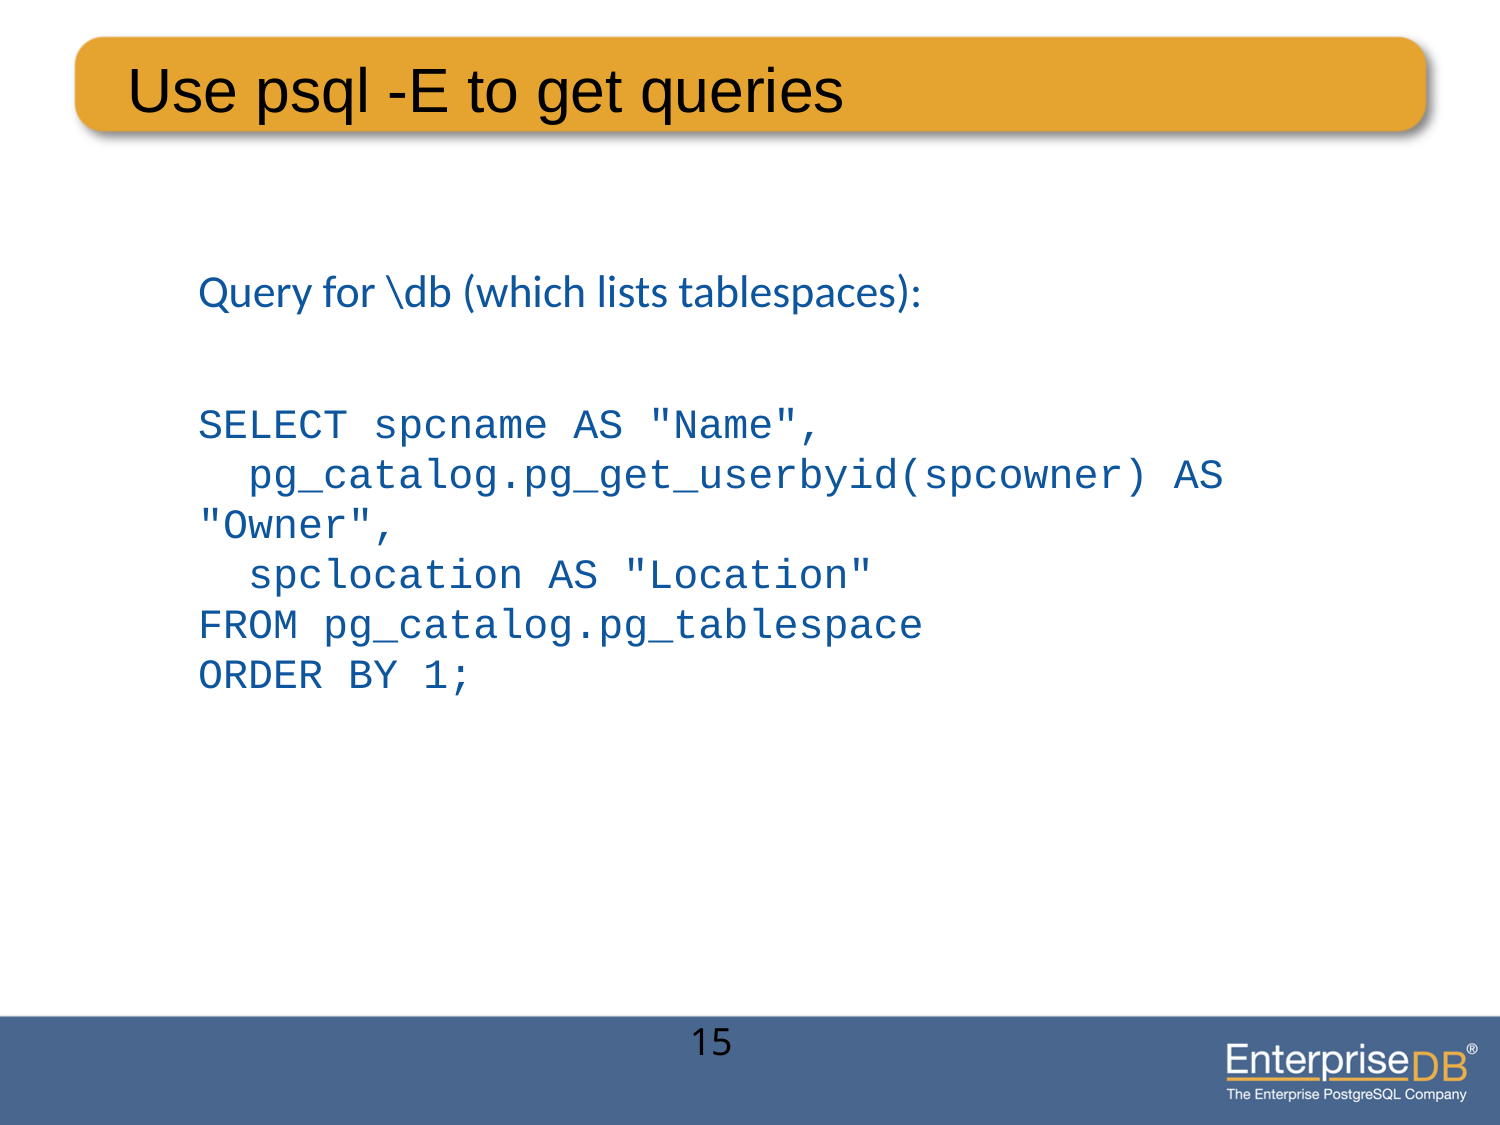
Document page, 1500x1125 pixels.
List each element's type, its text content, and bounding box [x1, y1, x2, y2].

title Use psql -E to get queries [112, 37, 1388, 138]
slide_number <number> [675, 1010, 825, 1125]
list Query for \db (which lists tablespaces): SELECT spcname AS "Name", pg_catalog.pg_get_userbyid(spcowner) AS "Owner", spclocation AS "Location" FROM pg_catalog.pg_tablespace ORDER BY 1; [112, 174, 1388, 963]
picture [0, 0, 1500, 1125]
